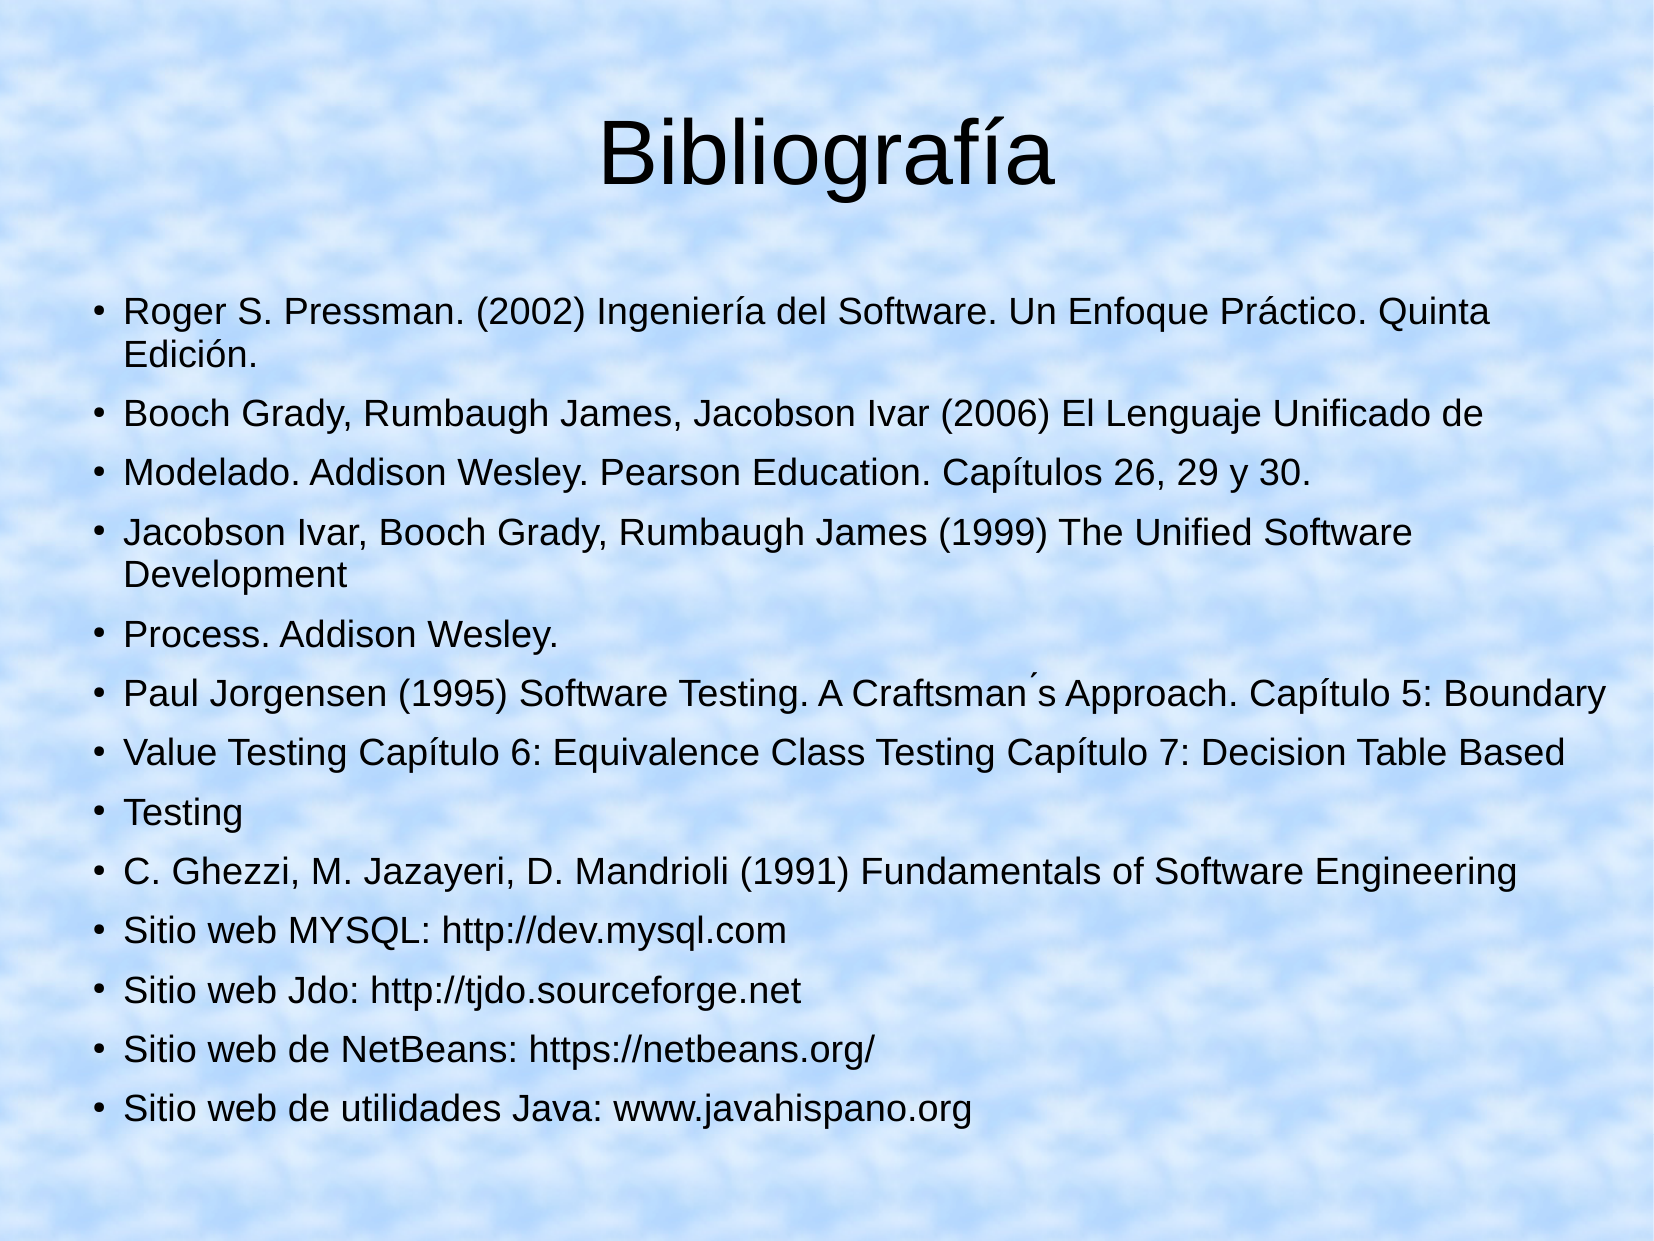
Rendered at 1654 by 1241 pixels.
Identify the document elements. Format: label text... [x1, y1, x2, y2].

picture [0, 0, 1654, 1241]
title Bibliografía [82, 49, 1571, 257]
list Roger S. Pressman. (2002) Ingeniería del Software. Un Enfoque Práctico. Quinta Edición. Booch Grady, Rumbaugh James, Jacobson Ivar (2006) El Lenguaje Unificado de Modelado. Addison Wesley. Pearson Education. Capítulos 26, 29 y 30. Jacobson Ivar, Booch Grady, Rumbaugh James (1999) The Unified Software Development Process. Addison Wesley. Paul Jorgensen (1995) Software Testing. A Craftsman ́s Approach. Capítulo 5: Boundary Value Testing Capítulo 6: Equivalence Class Testing Capítulo 7: Decision Table Based Testing C. Ghezzi, M. Jazayeri, D. Mandrioli (1991) Fundamentals of Software Engineering Sitio web MYSQL: http://dev.mysql.com Sitio web Jdo: http://tjdo.sourceforge.net Sitio web de NetBeans: https://netbeans.org/ Sitio web de utilidades Java: www.javahispano.org [82, 290, 1630, 1182]
